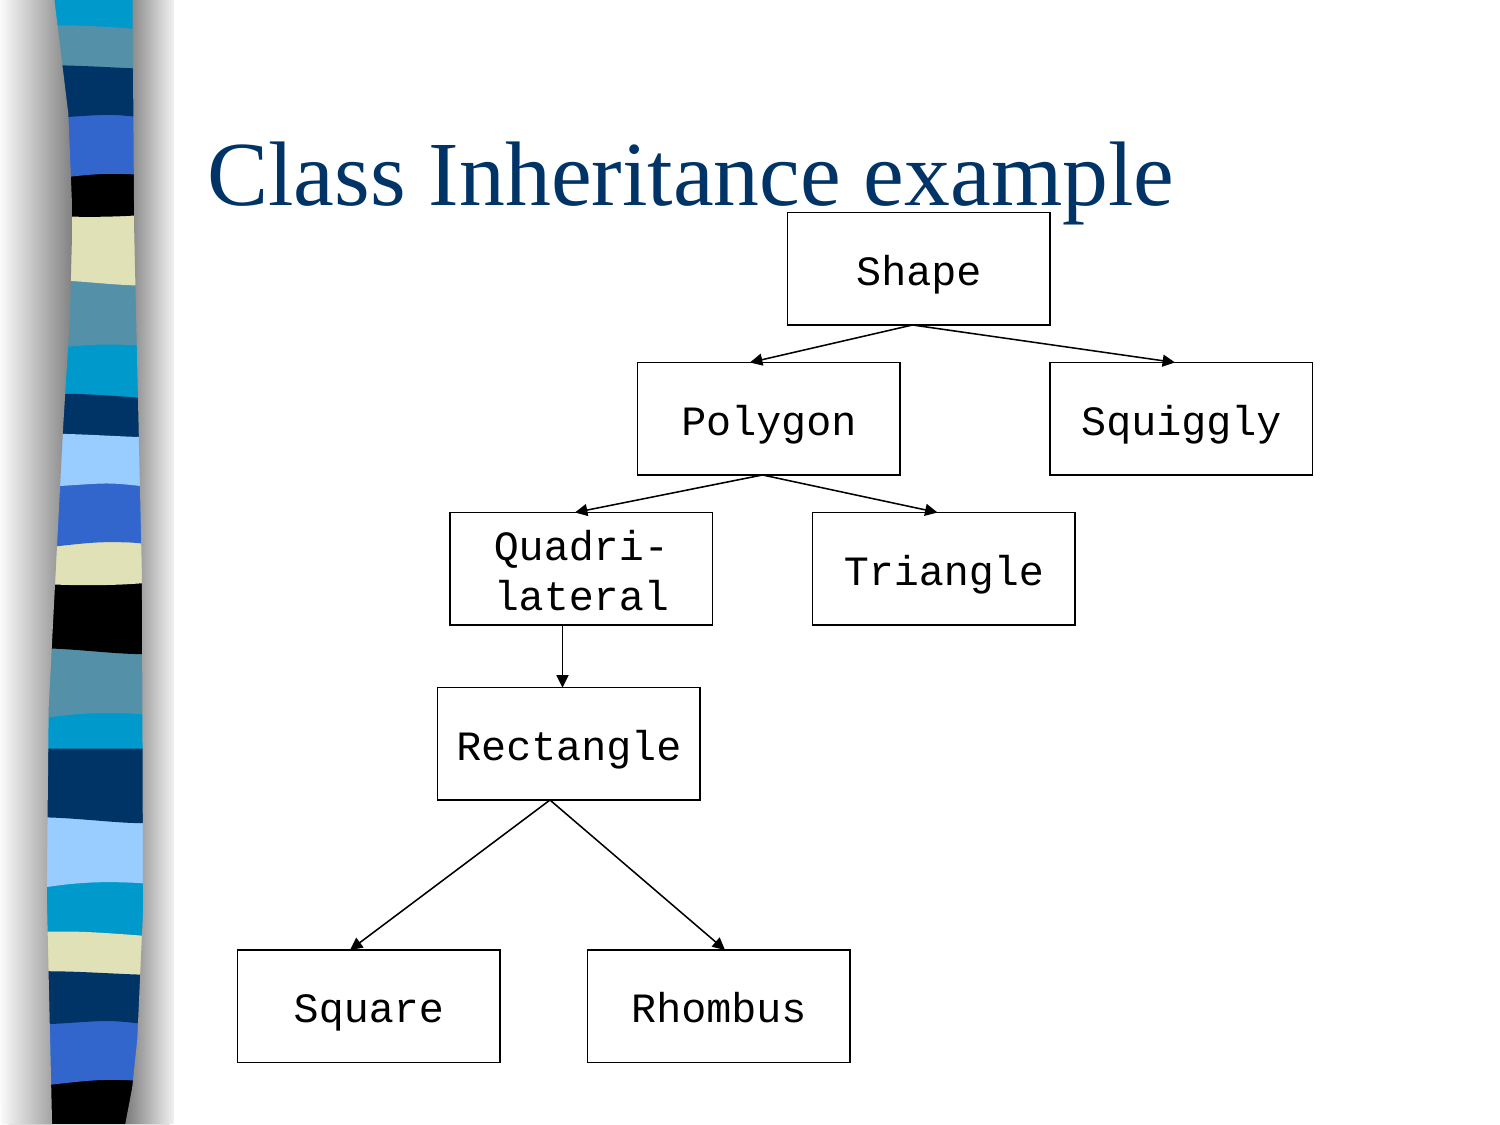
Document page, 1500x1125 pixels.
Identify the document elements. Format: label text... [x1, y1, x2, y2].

text_box Rectangle [437, 687, 700, 800]
text_box Shape [787, 212, 1050, 325]
text_box Squiggly [1049, 362, 1313, 475]
text_box Quadri- lateral [449, 512, 713, 625]
title Class Inheritance example [192, 74, 1468, 263]
text_box Square [237, 949, 500, 1063]
text_box Rhombus [587, 949, 850, 1063]
text_box Polygon [637, 362, 900, 475]
text_box Triangle [812, 512, 1075, 625]
